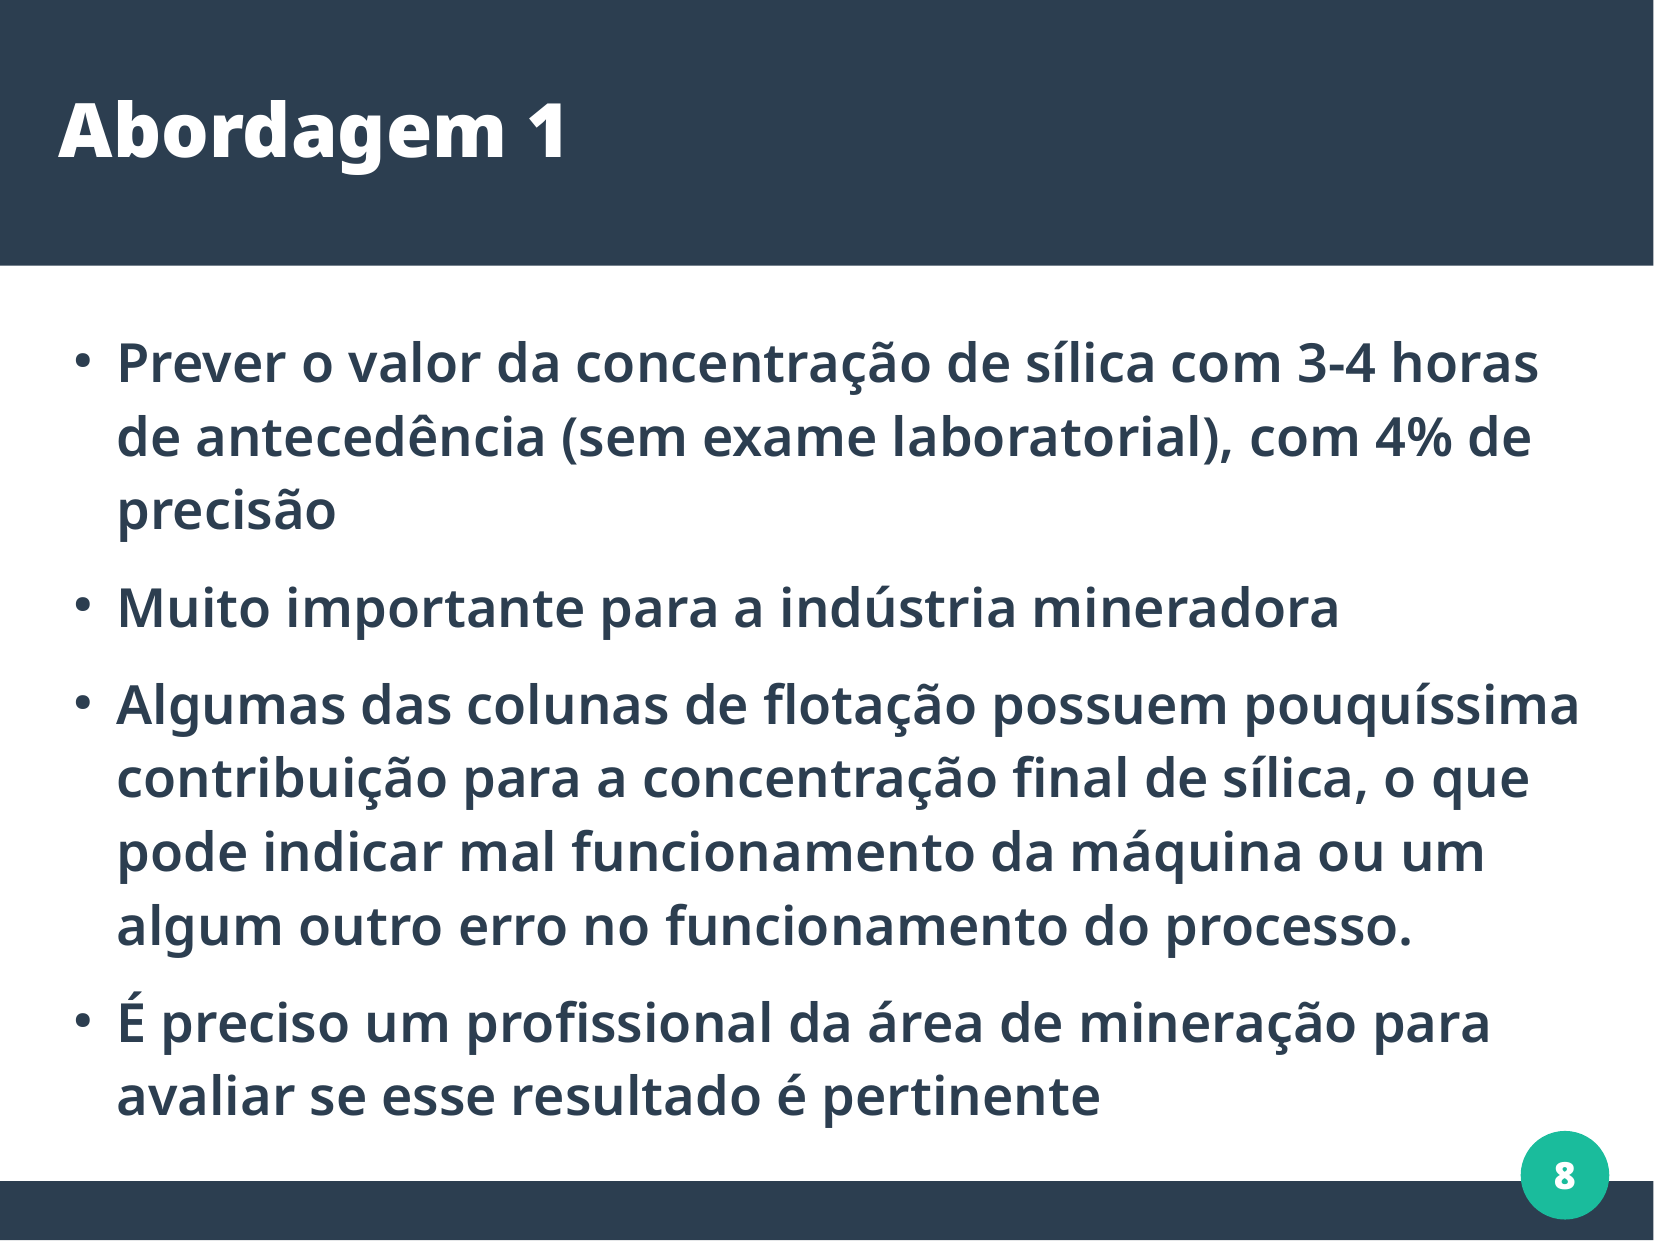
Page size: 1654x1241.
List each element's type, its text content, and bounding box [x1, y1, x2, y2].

title Abordagem 1 [59, 49, 1595, 207]
list Prever o valor da concentração de sílica com 3-4 horas de antecedência (sem exame laboratorial), com 4% de precisão Muito importante para a indústria mineradora Algumas das colunas de flotação possuem pouquíssima contribuição para a concentração final de sílica, o que pode indicar mal funcionamento da máquina ou um algum outro erro no funcionamento do processo. É preciso um profissional da área de mineração para avaliar se esse resultado é pertinente [59, 324, 1595, 1152]
